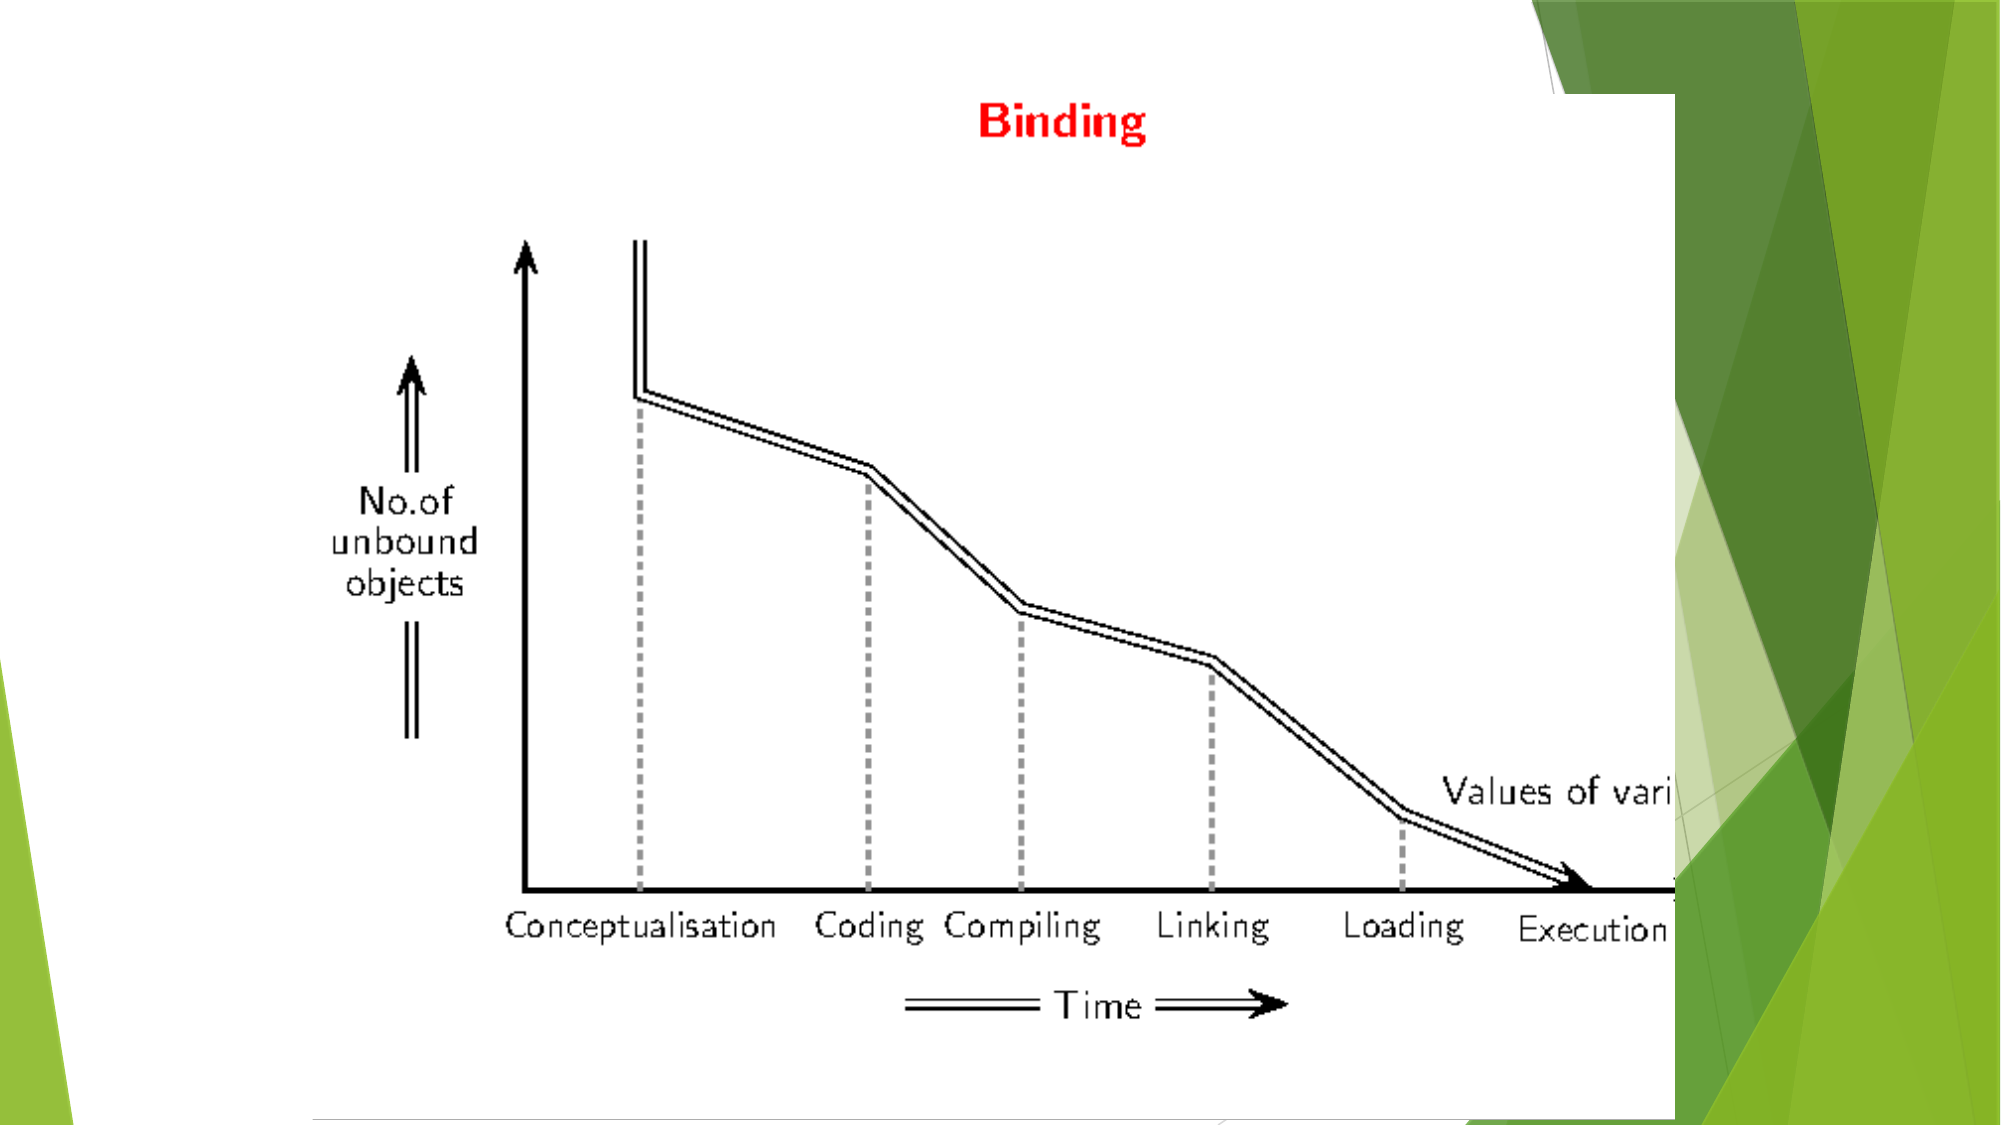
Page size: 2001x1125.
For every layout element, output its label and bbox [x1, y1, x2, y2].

picture [312, 94, 1675, 1120]
